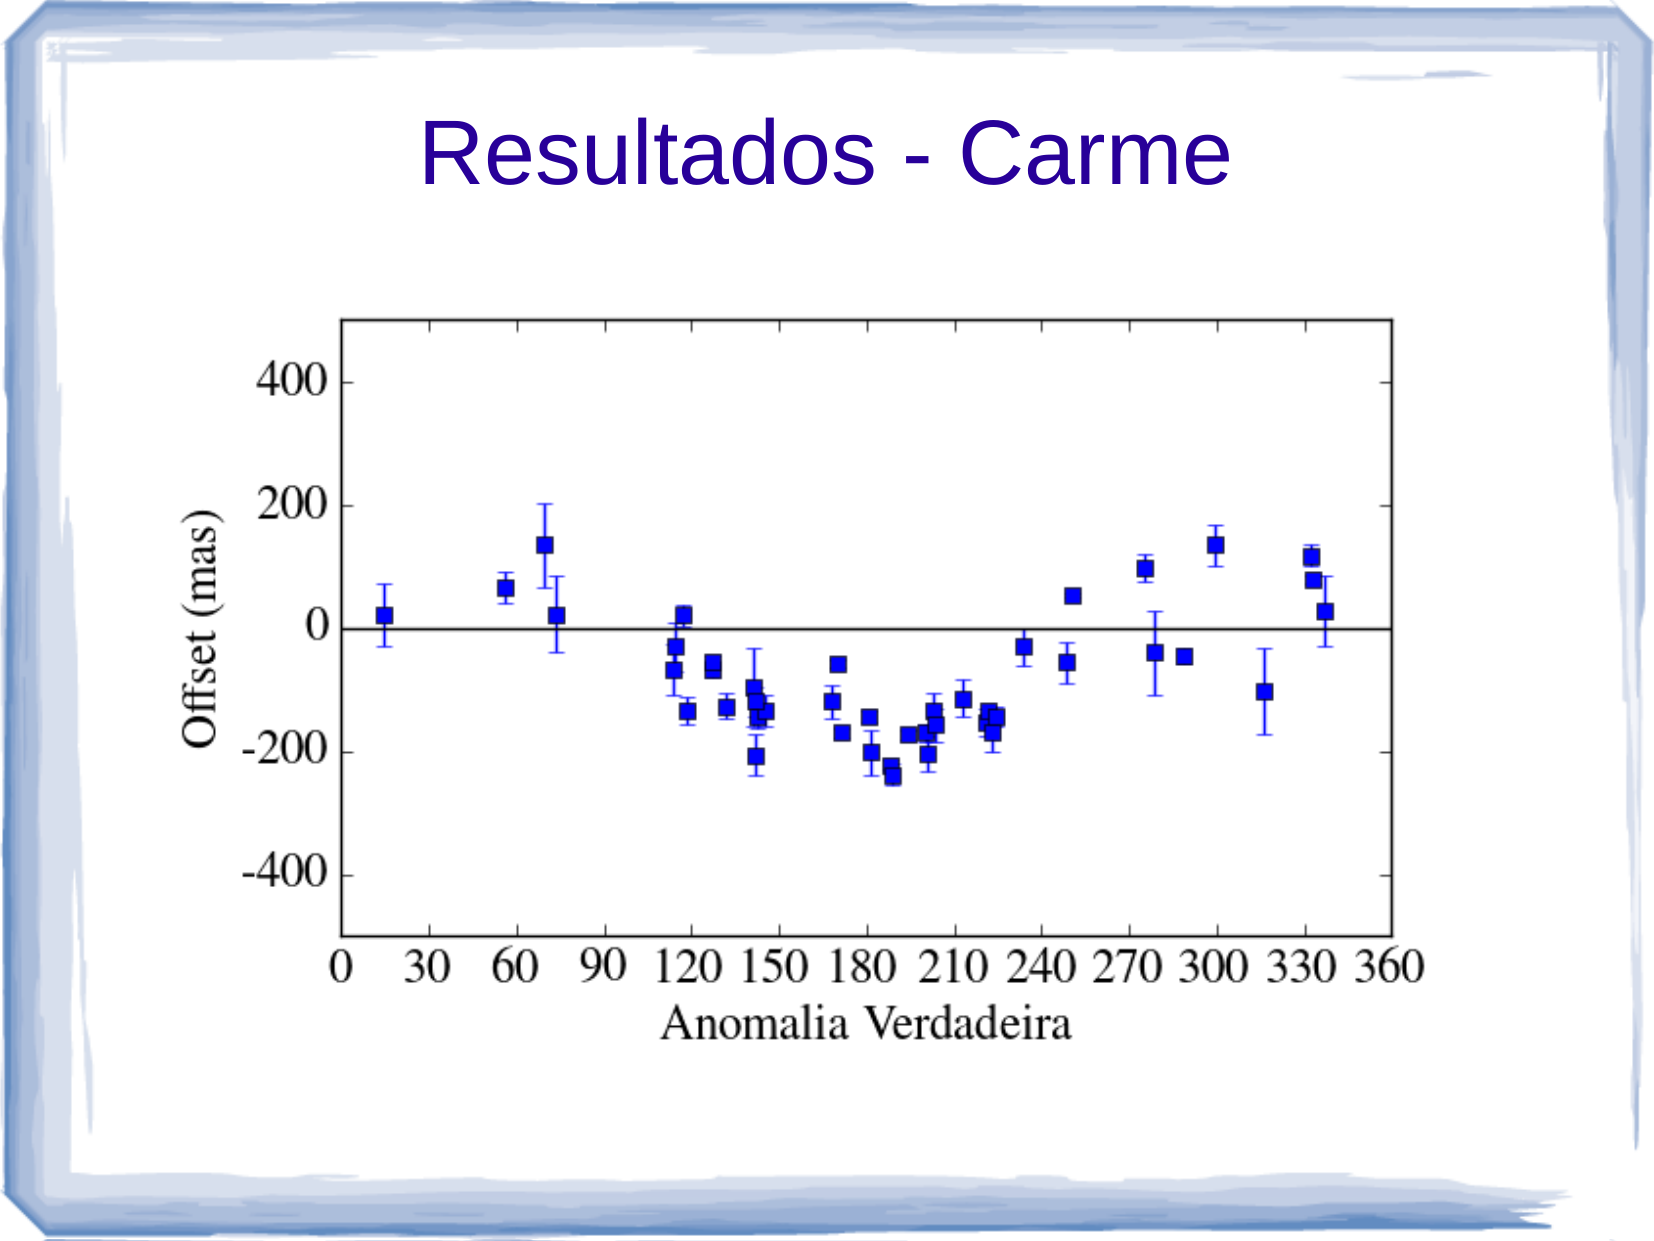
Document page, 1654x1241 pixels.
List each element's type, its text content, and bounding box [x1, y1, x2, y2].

picture [0, 0, 1654, 1241]
title Resultados - Carme [82, 49, 1571, 257]
